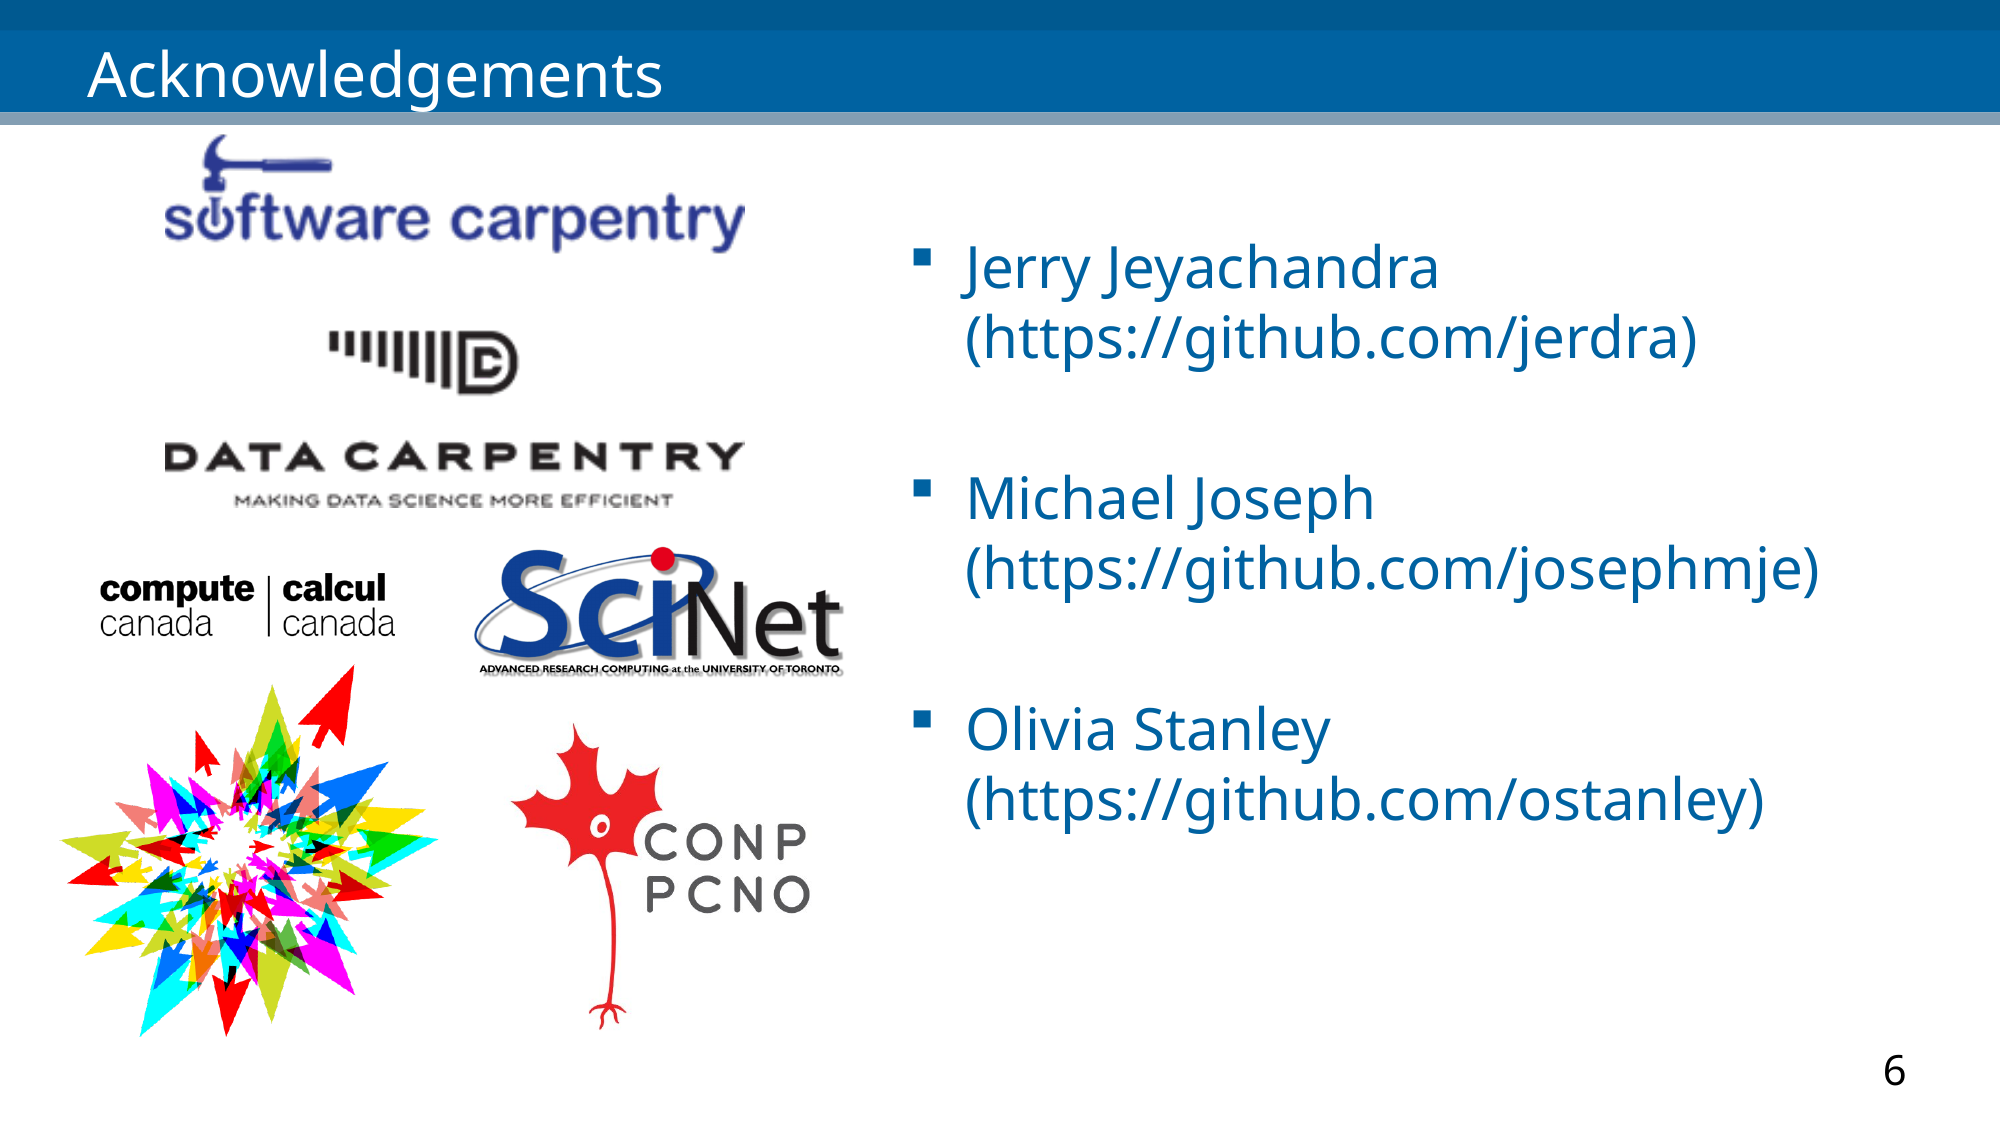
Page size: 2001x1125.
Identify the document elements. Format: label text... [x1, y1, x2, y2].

picture [59, 566, 439, 1052]
picture [493, 700, 833, 1040]
title Acknowledgements [76, 21, 1926, 124]
list Jerry Jeyachandra (https://github.com/jerdra) Michael Joseph (https://github.com/josephmje) Olivia Stanley (https://github.com/ostanley) [897, 224, 1970, 850]
picture [470, 543, 857, 680]
picture [165, 113, 745, 508]
slide_number <number> [1803, 1038, 1987, 1107]
